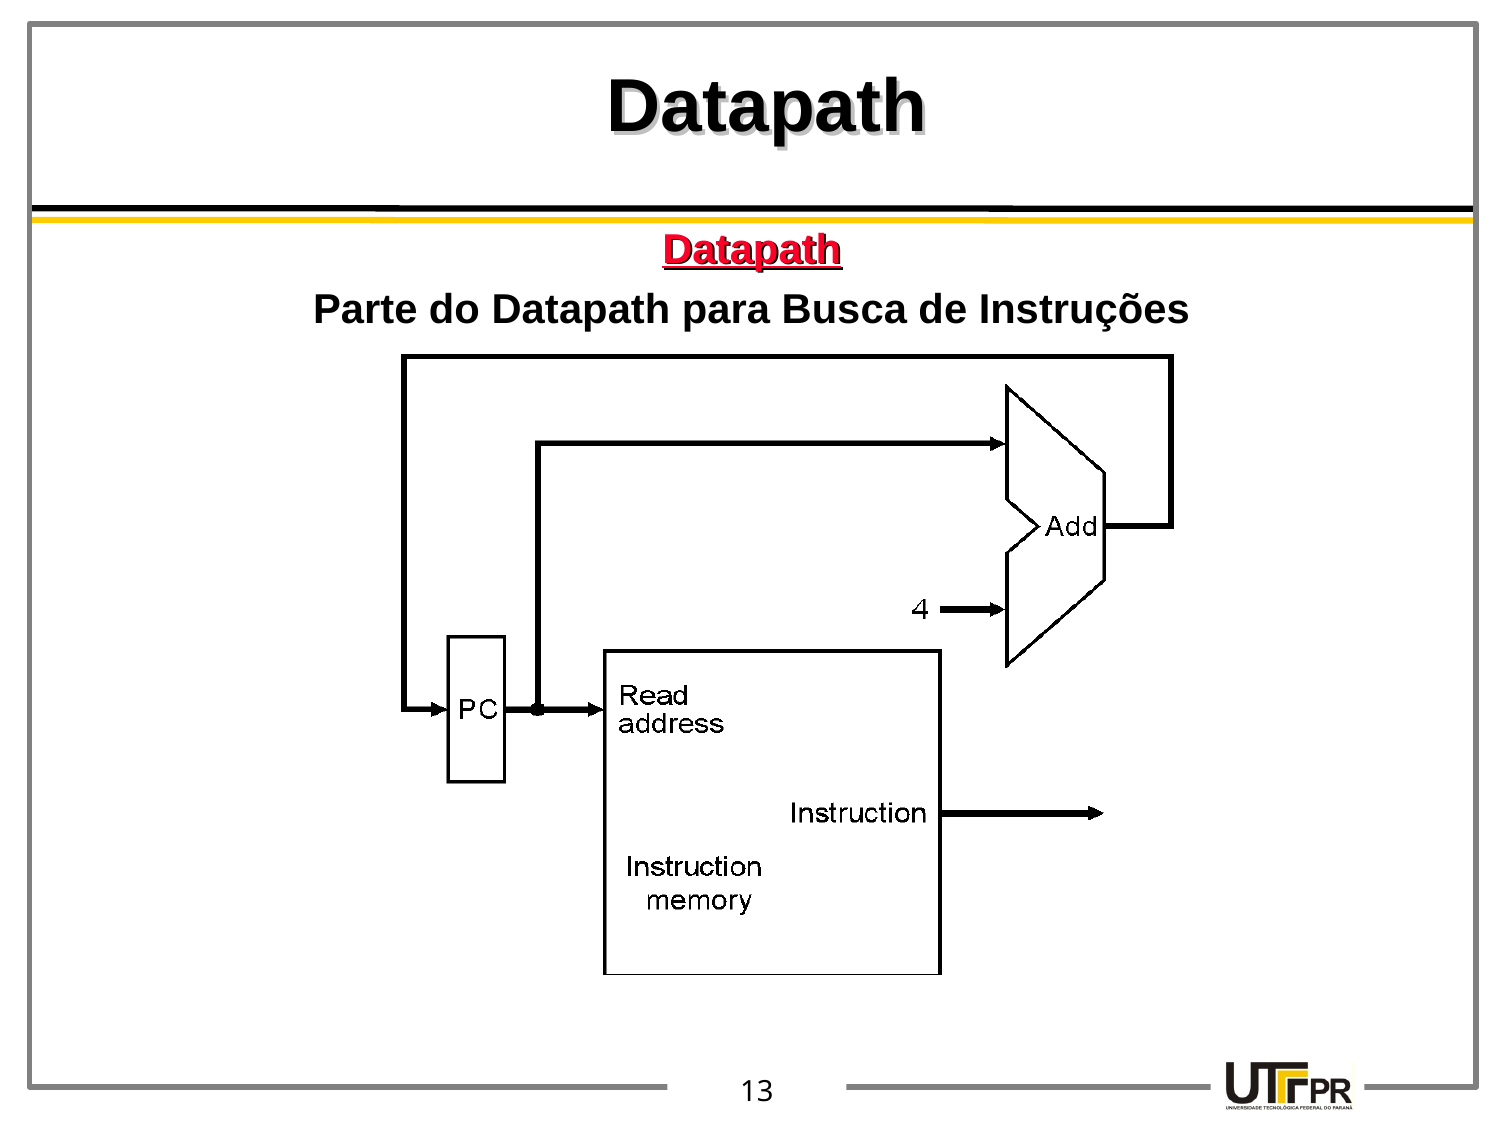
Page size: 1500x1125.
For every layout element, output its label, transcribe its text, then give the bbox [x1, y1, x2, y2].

list Datapath Parte do Datapath para Busca de Instruções [64, 219, 1439, 1125]
text_box [396, 354, 1178, 975]
title Datapath [29, 59, 1477, 207]
